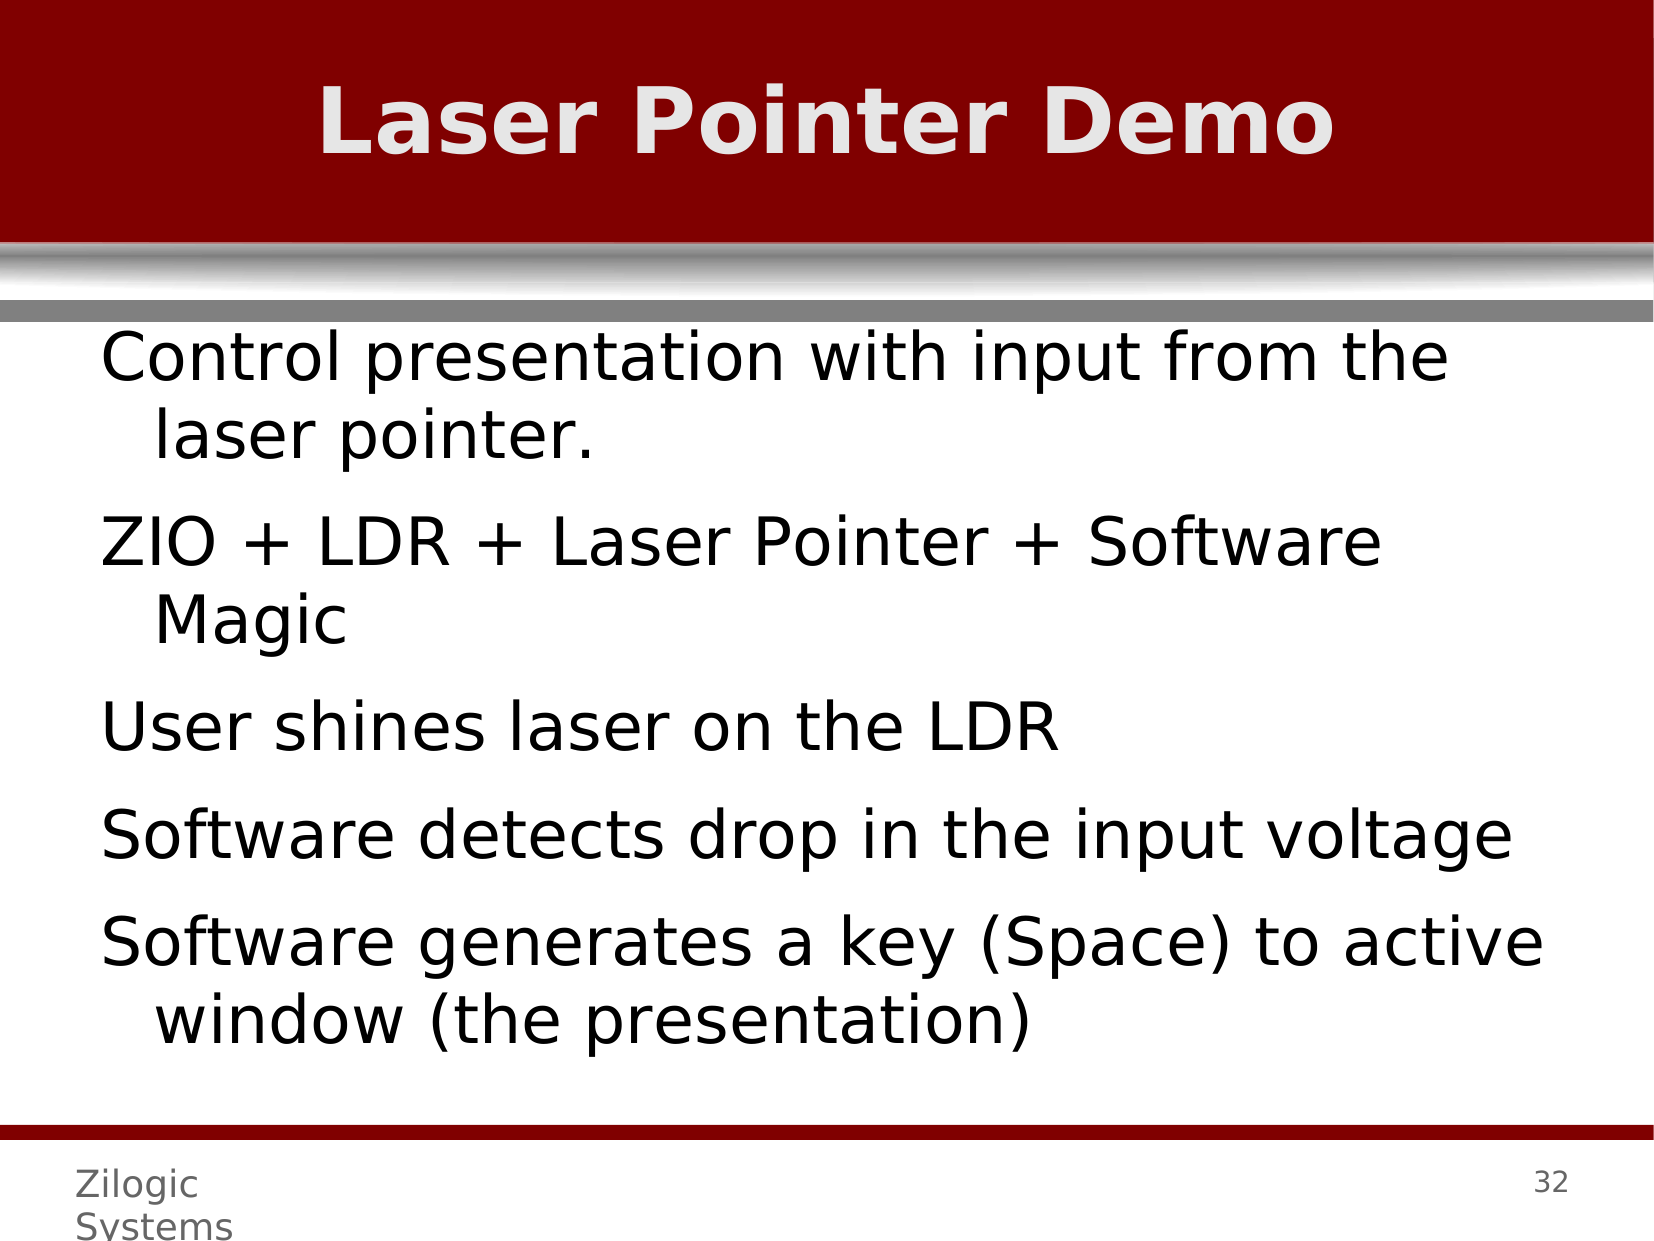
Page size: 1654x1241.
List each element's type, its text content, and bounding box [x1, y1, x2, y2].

title Laser Pointer Demo [82, 26, 1571, 218]
list Control presentation with input from the laser pointer. ZIO + LDR + Laser Pointer + Software Magic User shines laser on the LDR Software detects drop in the input voltage Software generates a key (Space) to active window (the presentation) [82, 318, 1571, 1094]
